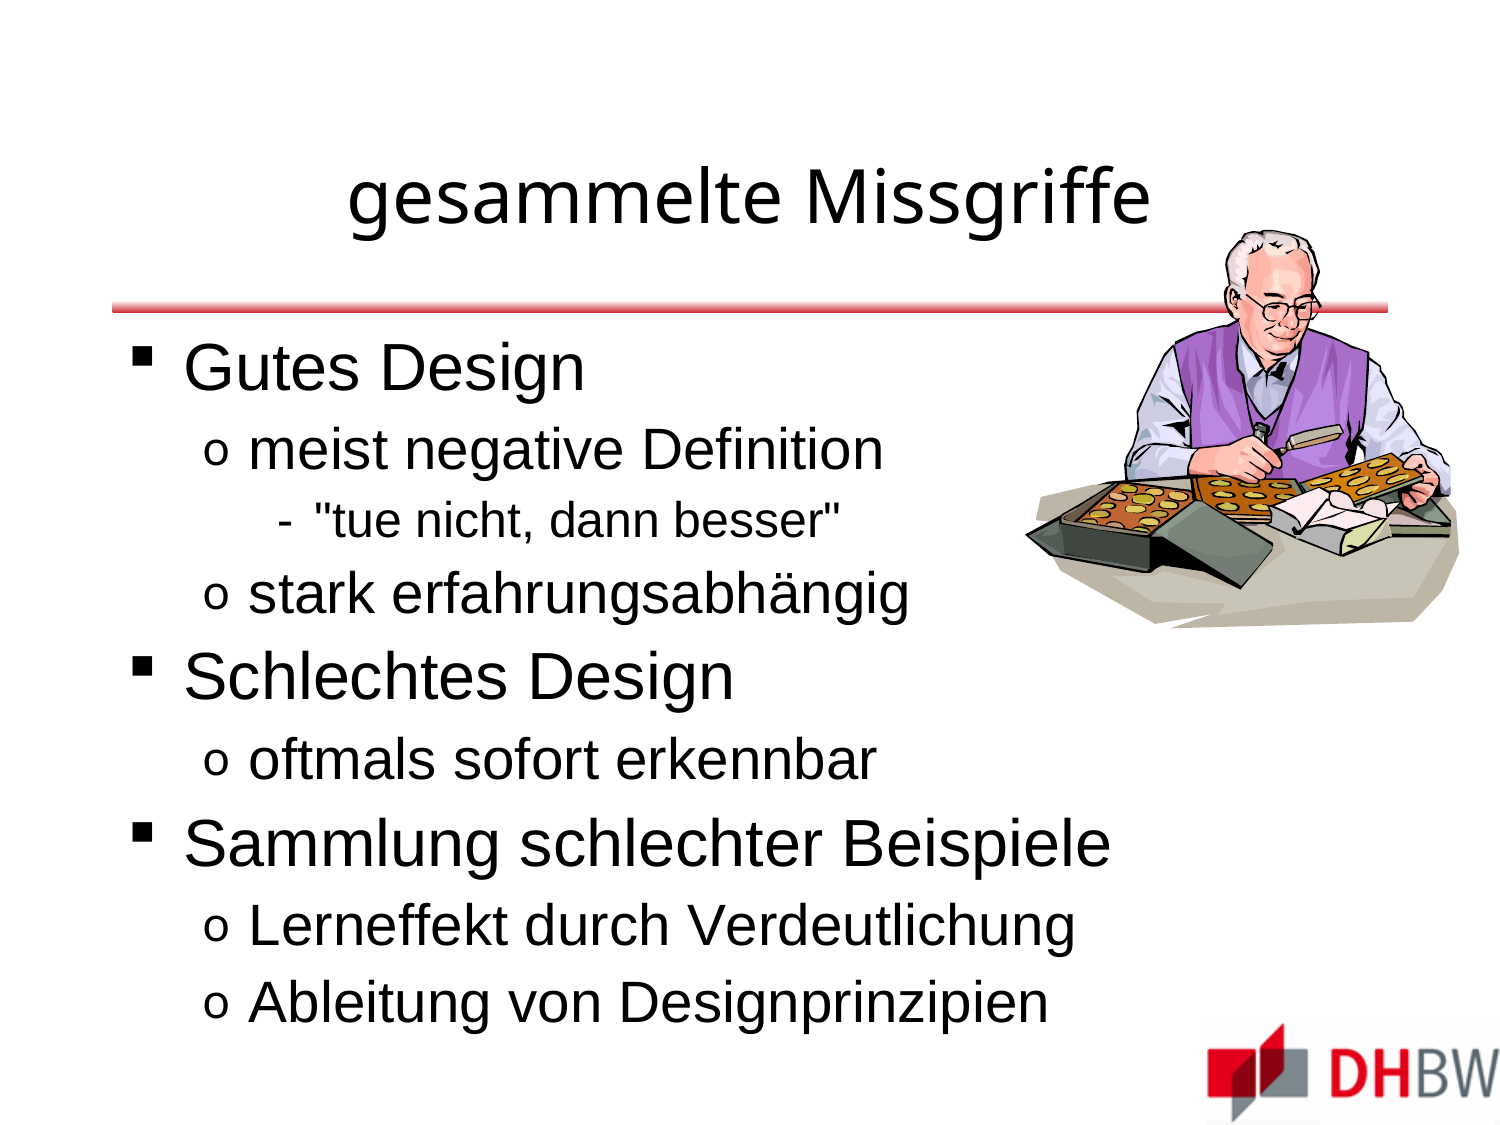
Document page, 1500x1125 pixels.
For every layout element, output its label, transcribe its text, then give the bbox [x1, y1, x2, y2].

title gesammelte Missgriffe [112, 99, 1388, 288]
picture [1206, 1021, 1500, 1125]
picture [1025, 224, 1465, 634]
list Gutes Design meist negative Definition "tue nicht, dann besser" stark erfahrungsabhängig Schlechtes Design oftmals sofort erkennbar Sammlung schlechter Beispiele Lerneffekt durch Verdeutlichung Ableitung von Designprinzipien [112, 324, 1388, 1051]
